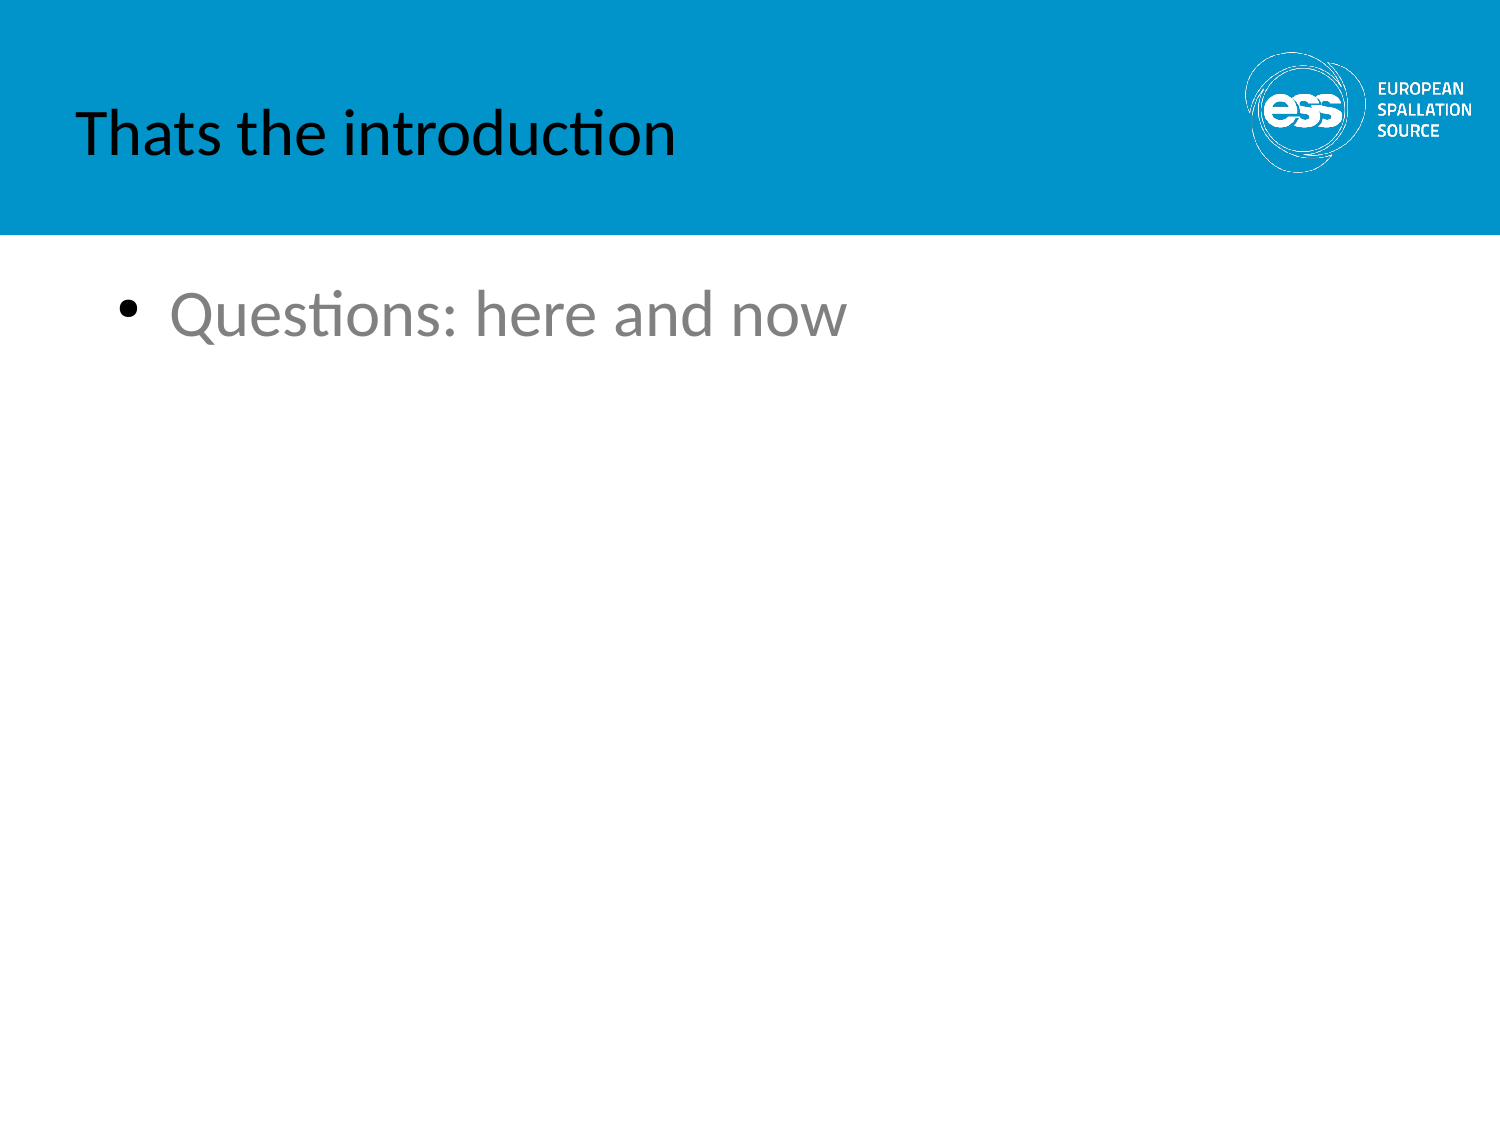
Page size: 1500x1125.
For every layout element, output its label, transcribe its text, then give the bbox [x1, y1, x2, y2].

picture [1436, 104, 1444, 115]
picture [1422, 125, 1428, 134]
picture [1432, 125, 1438, 136]
picture [1454, 83, 1458, 94]
picture [1409, 104, 1415, 115]
picture [1423, 83, 1430, 94]
picture [1418, 104, 1423, 115]
picture [1264, 94, 1342, 127]
picture [1379, 83, 1385, 94]
picture [1443, 86, 1450, 93]
picture [1389, 104, 1393, 115]
list Questions: here and now [84, 262, 1435, 1005]
title Thats the introduction [75, 45, 1247, 233]
picture [1398, 109, 1406, 115]
picture [1400, 83, 1407, 94]
